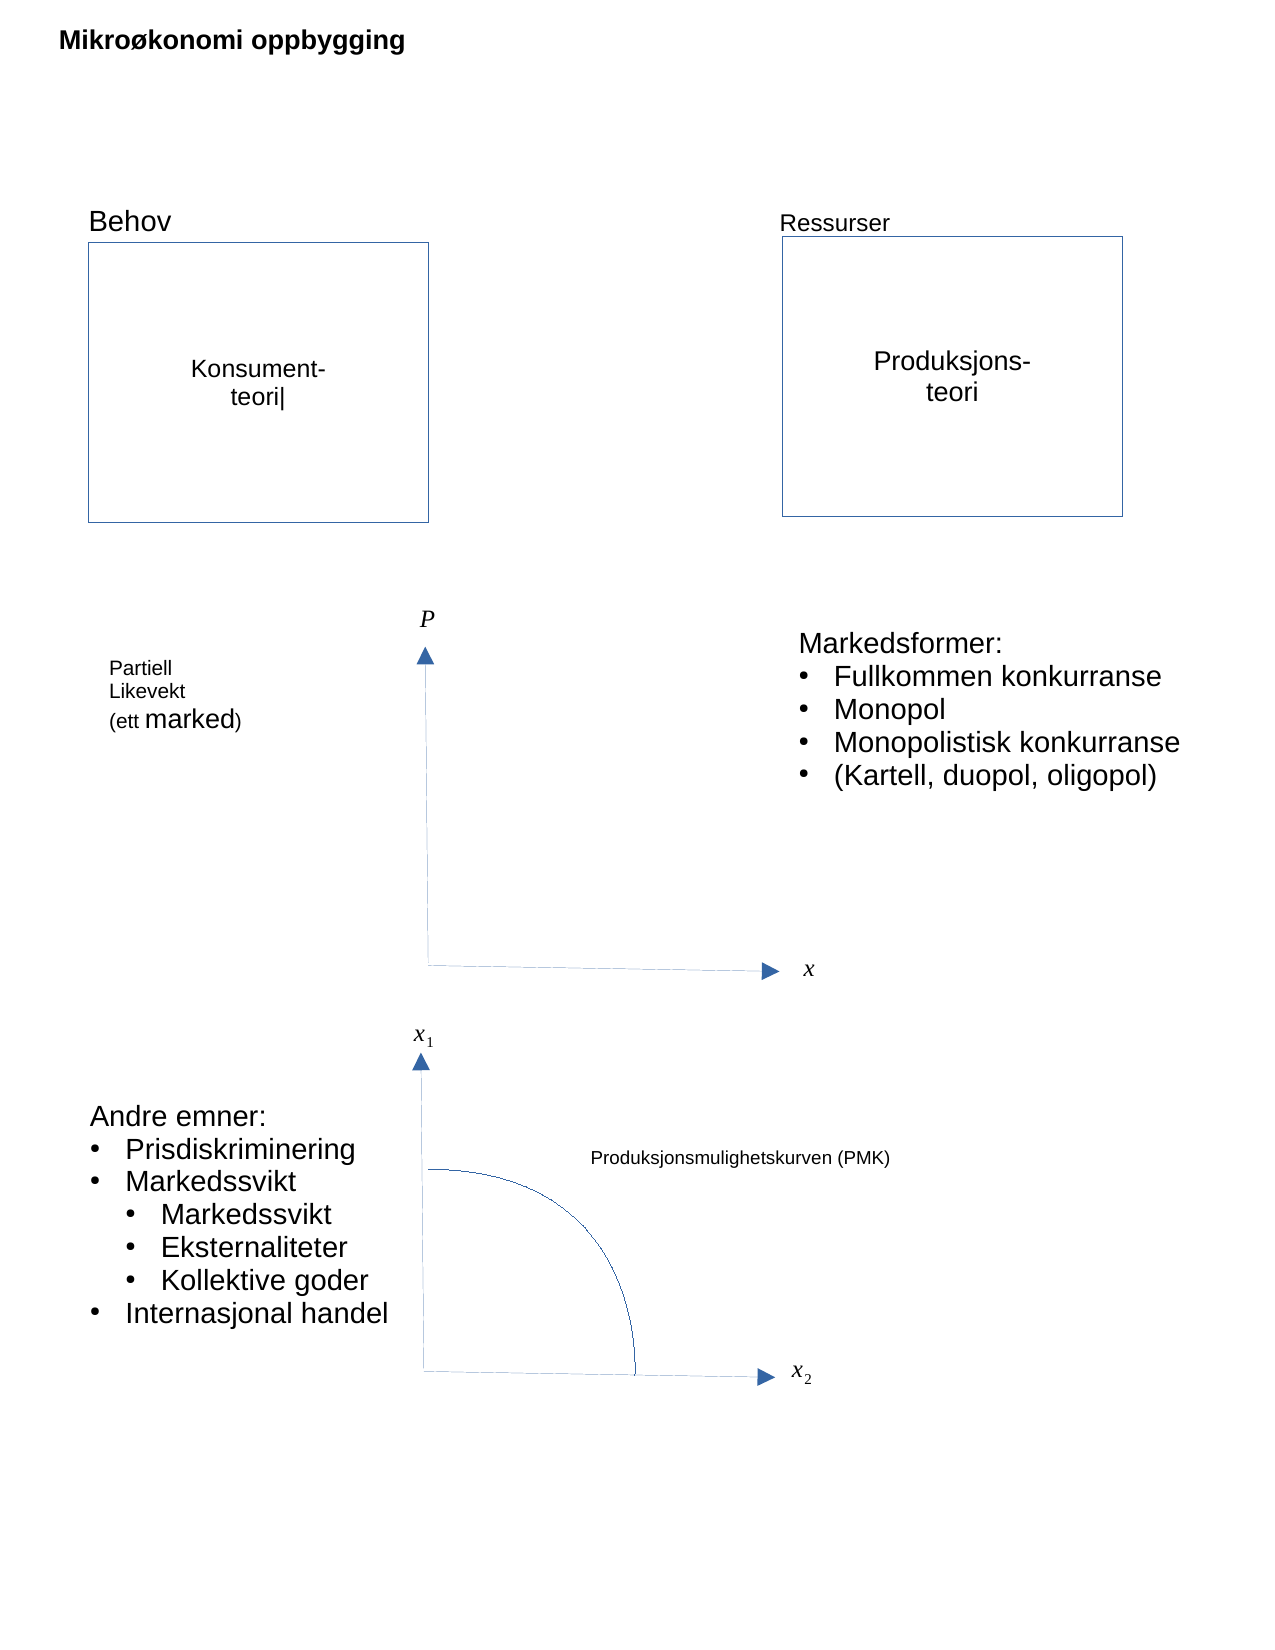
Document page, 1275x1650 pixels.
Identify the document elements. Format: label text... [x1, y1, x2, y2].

text_box Mikroøkonomi oppbygging [44, 17, 557, 75]
chart [406, 1019, 440, 1051]
chart [411, 606, 442, 634]
text_box Andre emner: Prisdiskriminering Markedssvikt Markedssvikt Eksternaliteter Kollektive goder Internasjonal handel [75, 1092, 488, 1370]
text_box Produksjons- teori [782, 236, 1123, 517]
text_box Behov [73, 197, 210, 255]
text_box Konsument- teori| [88, 242, 429, 523]
text_box Ressurser [764, 183, 965, 245]
text_box Partiell Likevekt (ett marked) [94, 649, 327, 791]
chart [795, 954, 822, 983]
chart [784, 1356, 818, 1388]
text_box Markedsformer: Fullkommen konkurranse Monopol Monopolistisk konkurranse (Kartell, duopol, oligopol) [783, 620, 1196, 874]
text_box Produksjonsmulighetskurven (PMK) [575, 1139, 906, 1197]
